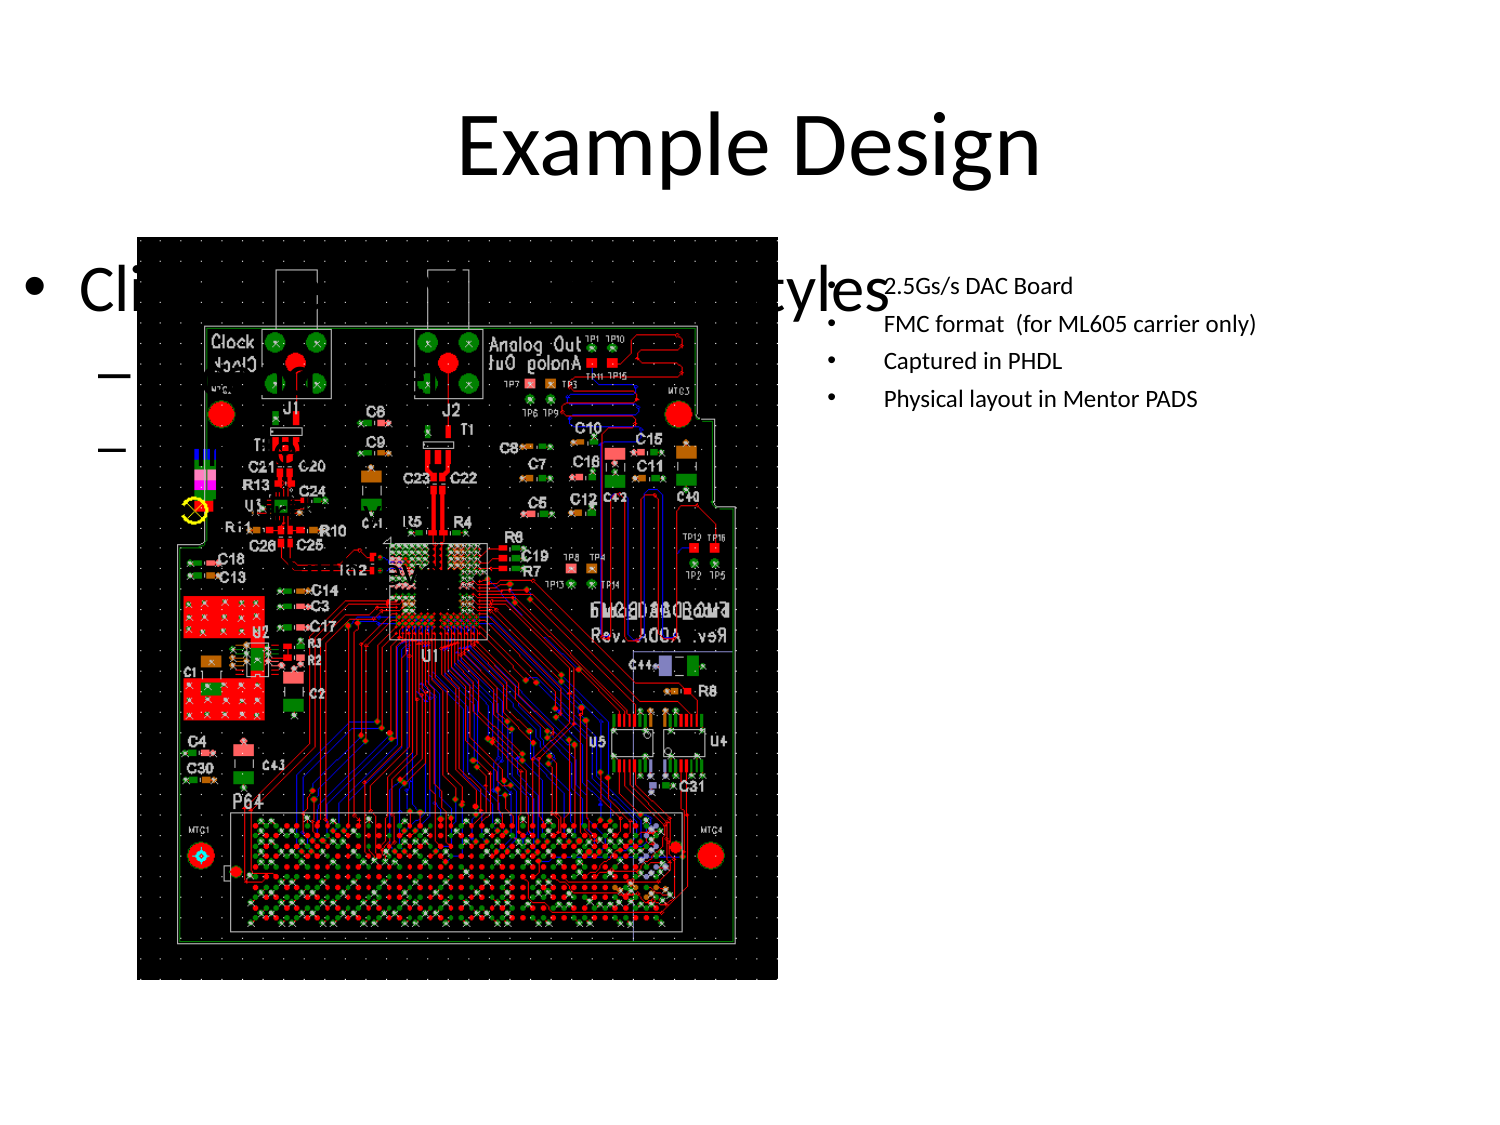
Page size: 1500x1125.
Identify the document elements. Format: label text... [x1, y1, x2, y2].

picture [137, 237, 778, 980]
text_box 2.5Gs/s DAC Board FMC format (for ML605 carrier only) Captured in PHDL Physical layout in Mentor PADS [812, 262, 1425, 1005]
title Example Design [75, 45, 1425, 233]
